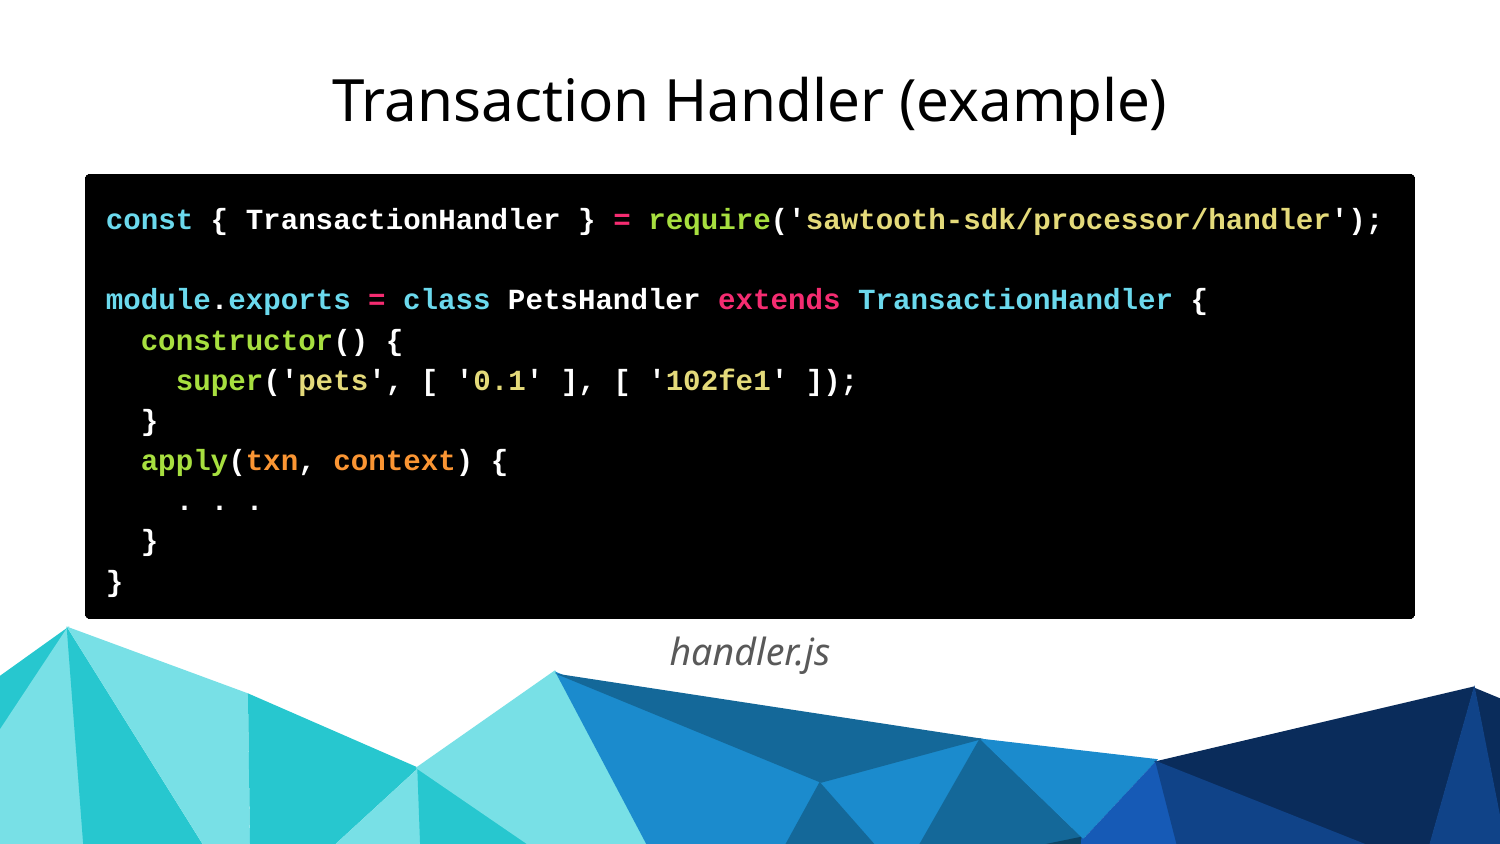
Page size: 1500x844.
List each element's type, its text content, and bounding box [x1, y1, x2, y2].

text_box [0, 626, 1500, 844]
list handler.js [342, 613, 1158, 692]
text_box const { TransactionHandler } = require('sawtooth-sdk/processor/handler'); module.exports = class PetsHandler extends TransactionHandler { constructor() { super('pets', [ '0.1' ], [ '102fe1' ]); } apply(txn, context) { . . . } } [90, 180, 1410, 613]
title Transaction Handler (example) [51, 47, 1449, 142]
